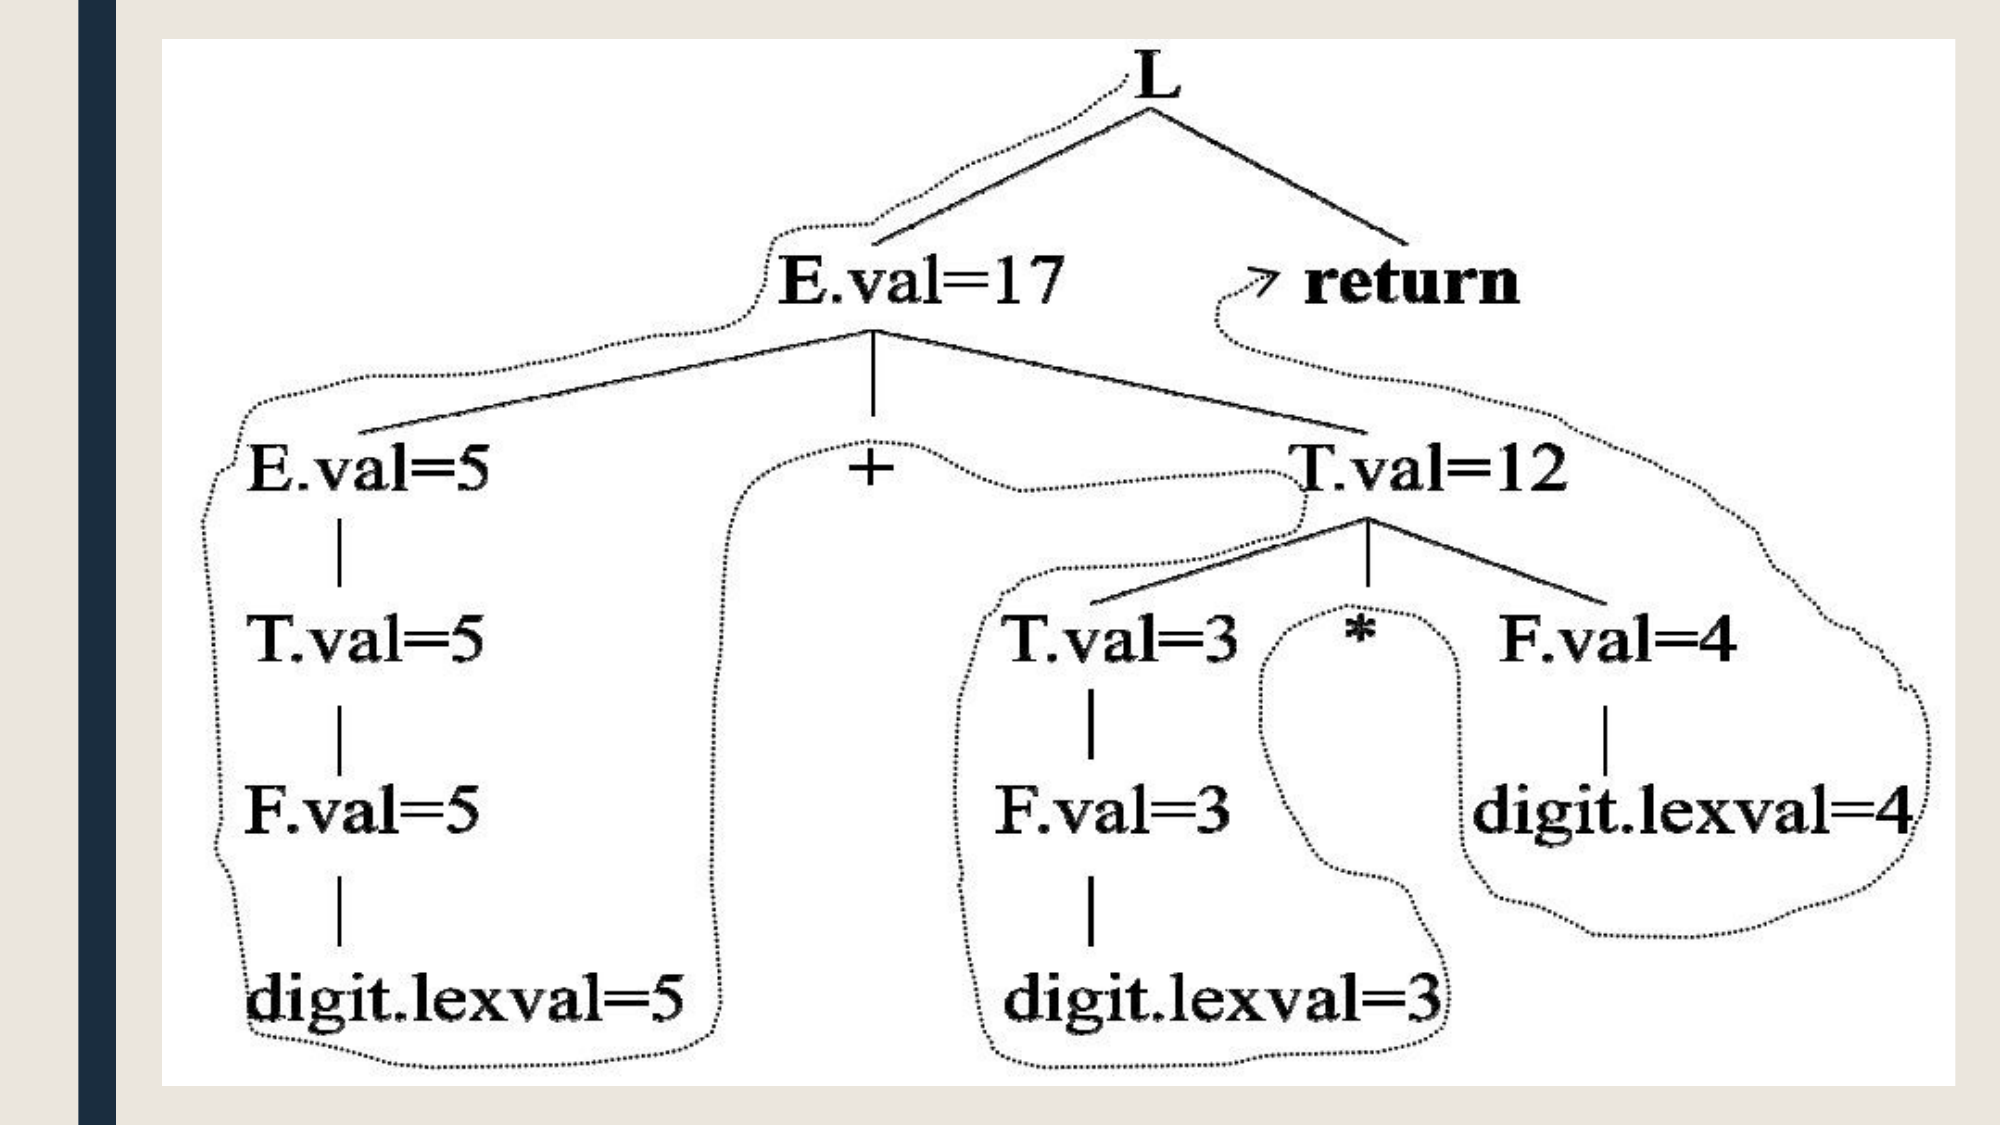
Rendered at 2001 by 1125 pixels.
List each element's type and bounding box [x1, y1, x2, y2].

text_box [162, 39, 1956, 1086]
